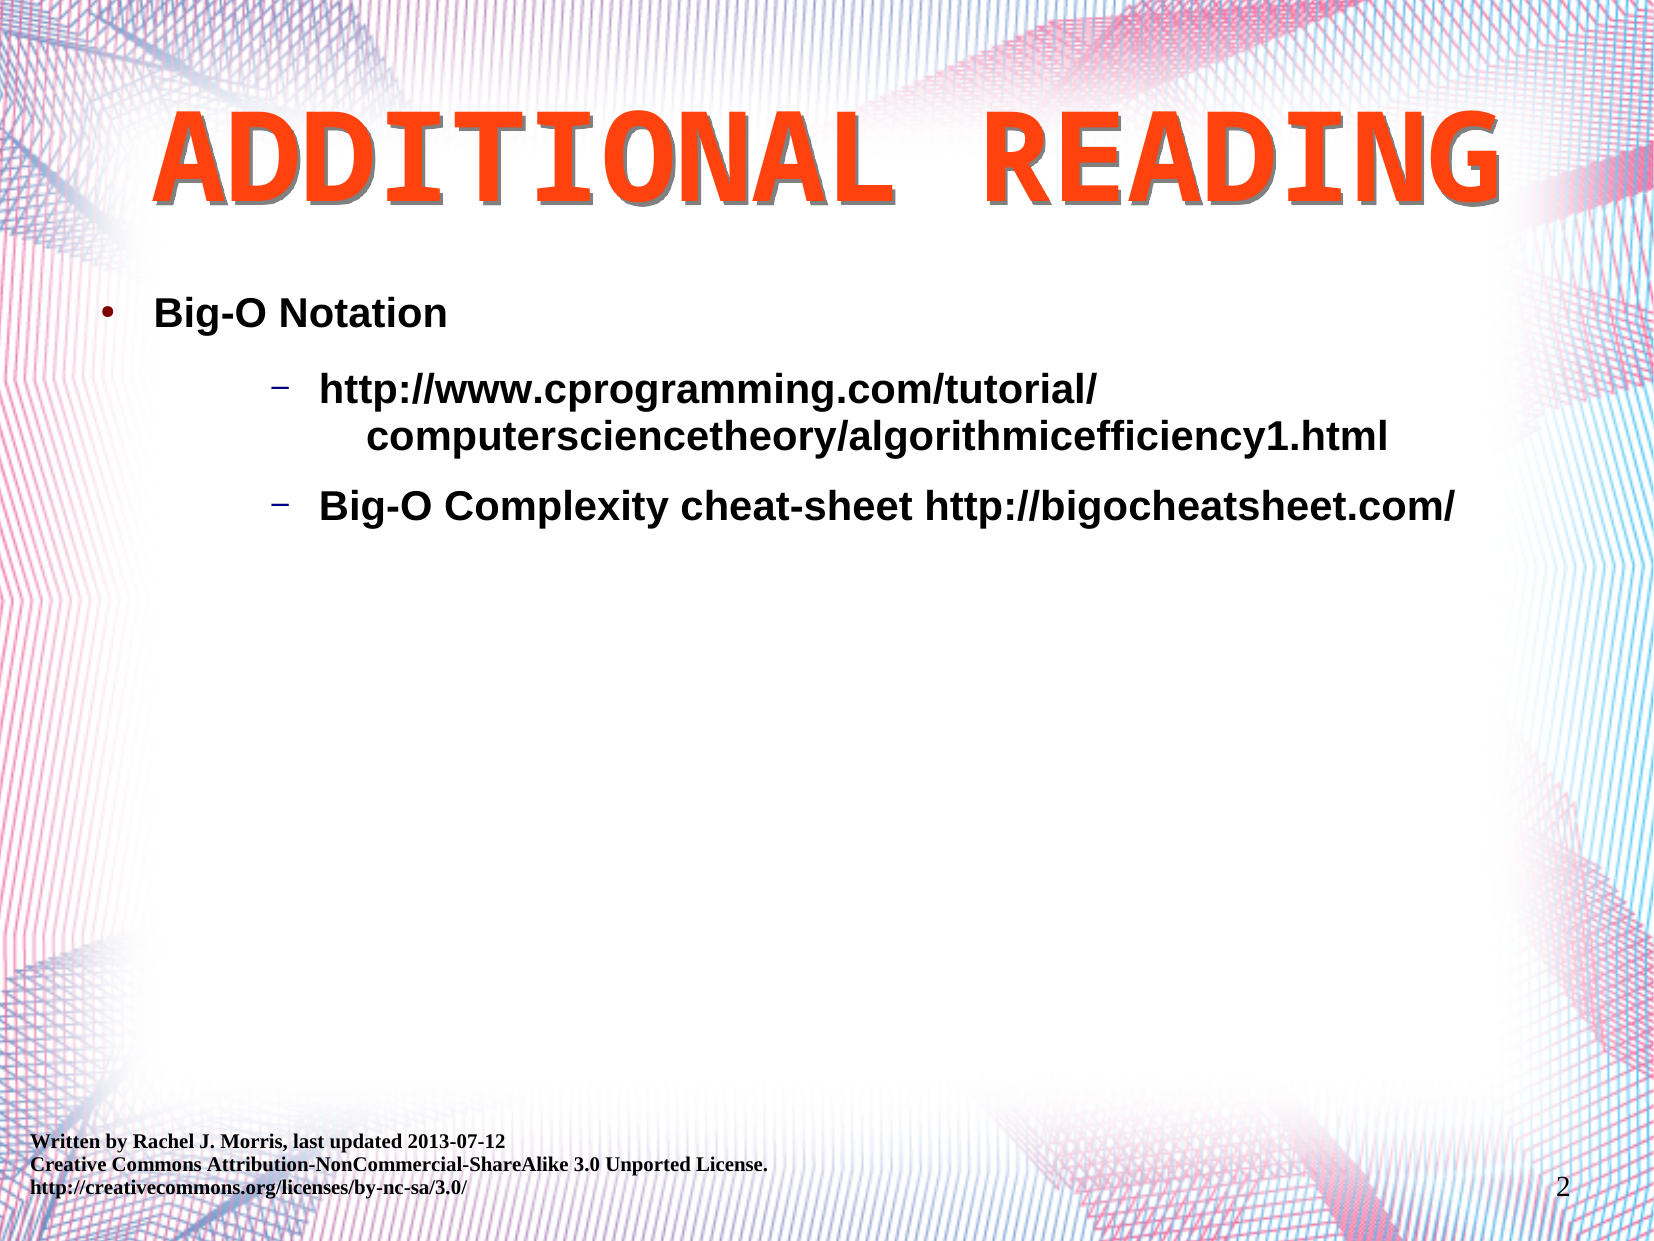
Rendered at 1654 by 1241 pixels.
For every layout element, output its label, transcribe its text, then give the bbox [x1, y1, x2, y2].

list Big-O Notation http://www.cprogramming.com/tutorial/computersciencetheory/algorithmicefficiency1.html Big-O Complexity cheat-sheet http://bigocheatsheet.com/ [82, 290, 1571, 1010]
title ADDITIONAL READING [82, 49, 1571, 257]
picture [0, 0, 1654, 1241]
